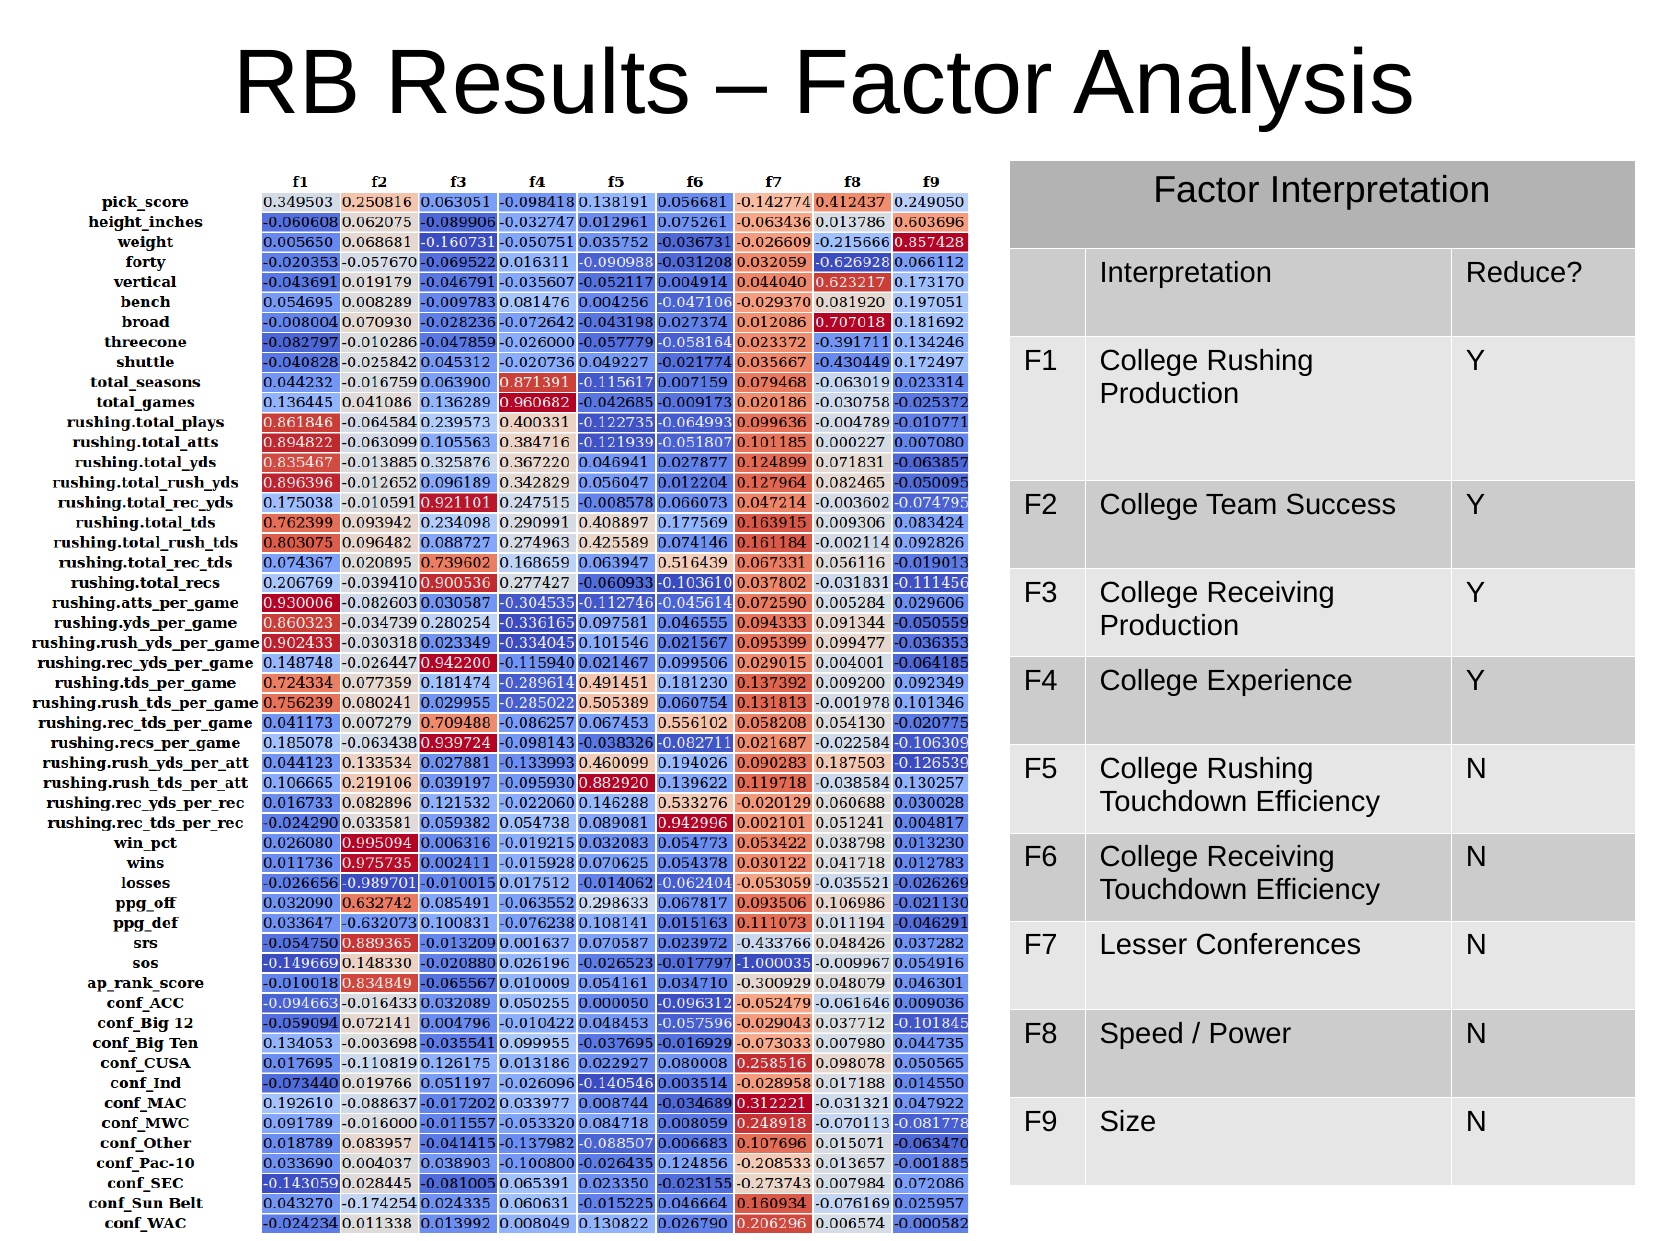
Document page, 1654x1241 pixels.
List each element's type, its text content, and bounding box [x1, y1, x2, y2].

table_cell Size [1086, 1098, 1451, 1185]
table_cell Y [1452, 657, 1635, 744]
picture [21, 165, 969, 1241]
table_cell College Team Success [1086, 481, 1451, 568]
table_cell F6 [1010, 834, 1085, 921]
table_header Factor Interpretation [1010, 161, 1635, 248]
table_cell College Rushing Touchdown Efficiency [1086, 745, 1451, 833]
table_cell F2 [1010, 481, 1085, 568]
table_cell F3 [1010, 569, 1085, 656]
title RB Results – Factor Analysis [0, 0, 1651, 166]
table_cell N [1452, 922, 1635, 1009]
table_cell F5 [1010, 745, 1085, 833]
table_cell Interpretation [1086, 249, 1451, 336]
table_cell College Receiving Touchdown Efficiency [1086, 834, 1451, 921]
table_cell N [1452, 1010, 1635, 1097]
table_cell College Experience [1086, 657, 1451, 744]
table_cell College Rushing Production [1086, 337, 1451, 480]
table_cell [1010, 249, 1085, 336]
table_cell F8 [1010, 1010, 1085, 1097]
table_cell F9 [1010, 1098, 1085, 1185]
table_cell F7 [1010, 922, 1085, 1009]
table_cell N [1452, 1098, 1635, 1185]
table_cell Reduce? [1452, 249, 1635, 336]
table_cell College Receiving Production [1086, 569, 1451, 656]
table_cell F1 [1010, 337, 1085, 480]
table_cell F4 [1010, 657, 1085, 744]
table_cell N [1452, 834, 1635, 921]
table_cell Y [1452, 481, 1635, 568]
table_cell Y [1452, 569, 1635, 656]
table_cell Lesser Conferences [1086, 922, 1451, 1009]
table_cell Y [1452, 337, 1635, 480]
table_cell N [1452, 745, 1635, 833]
table_cell Speed / Power [1086, 1010, 1451, 1097]
